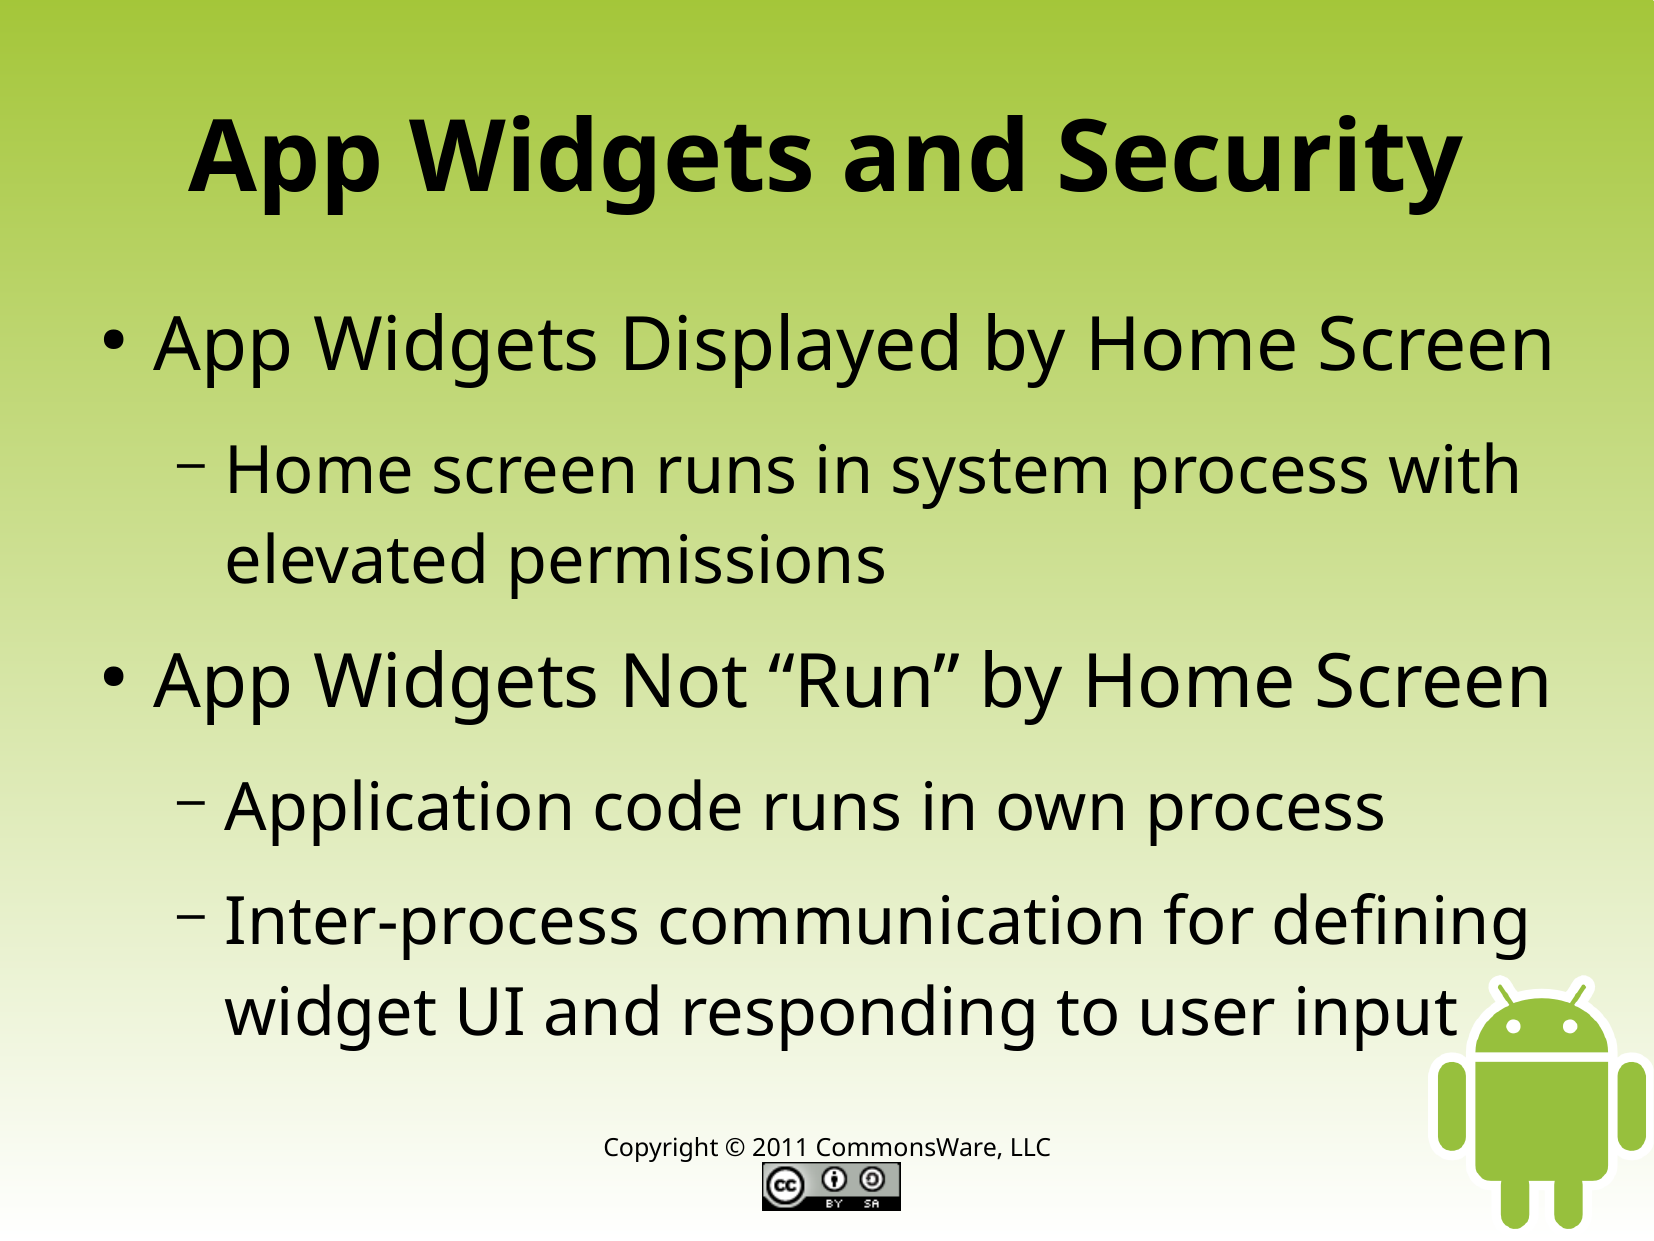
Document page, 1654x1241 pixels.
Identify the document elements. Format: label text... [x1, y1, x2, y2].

picture [1428, 975, 1654, 1238]
list App Widgets Displayed by Home Screen Home screen runs in system process with elevated permissions App Widgets Not “Run” by Home Screen Application code runs in own process Inter-process communication for defining widget UI and responding to user input [82, 290, 1571, 1109]
title App Widgets and Security [82, 49, 1571, 257]
picture [762, 1162, 901, 1211]
